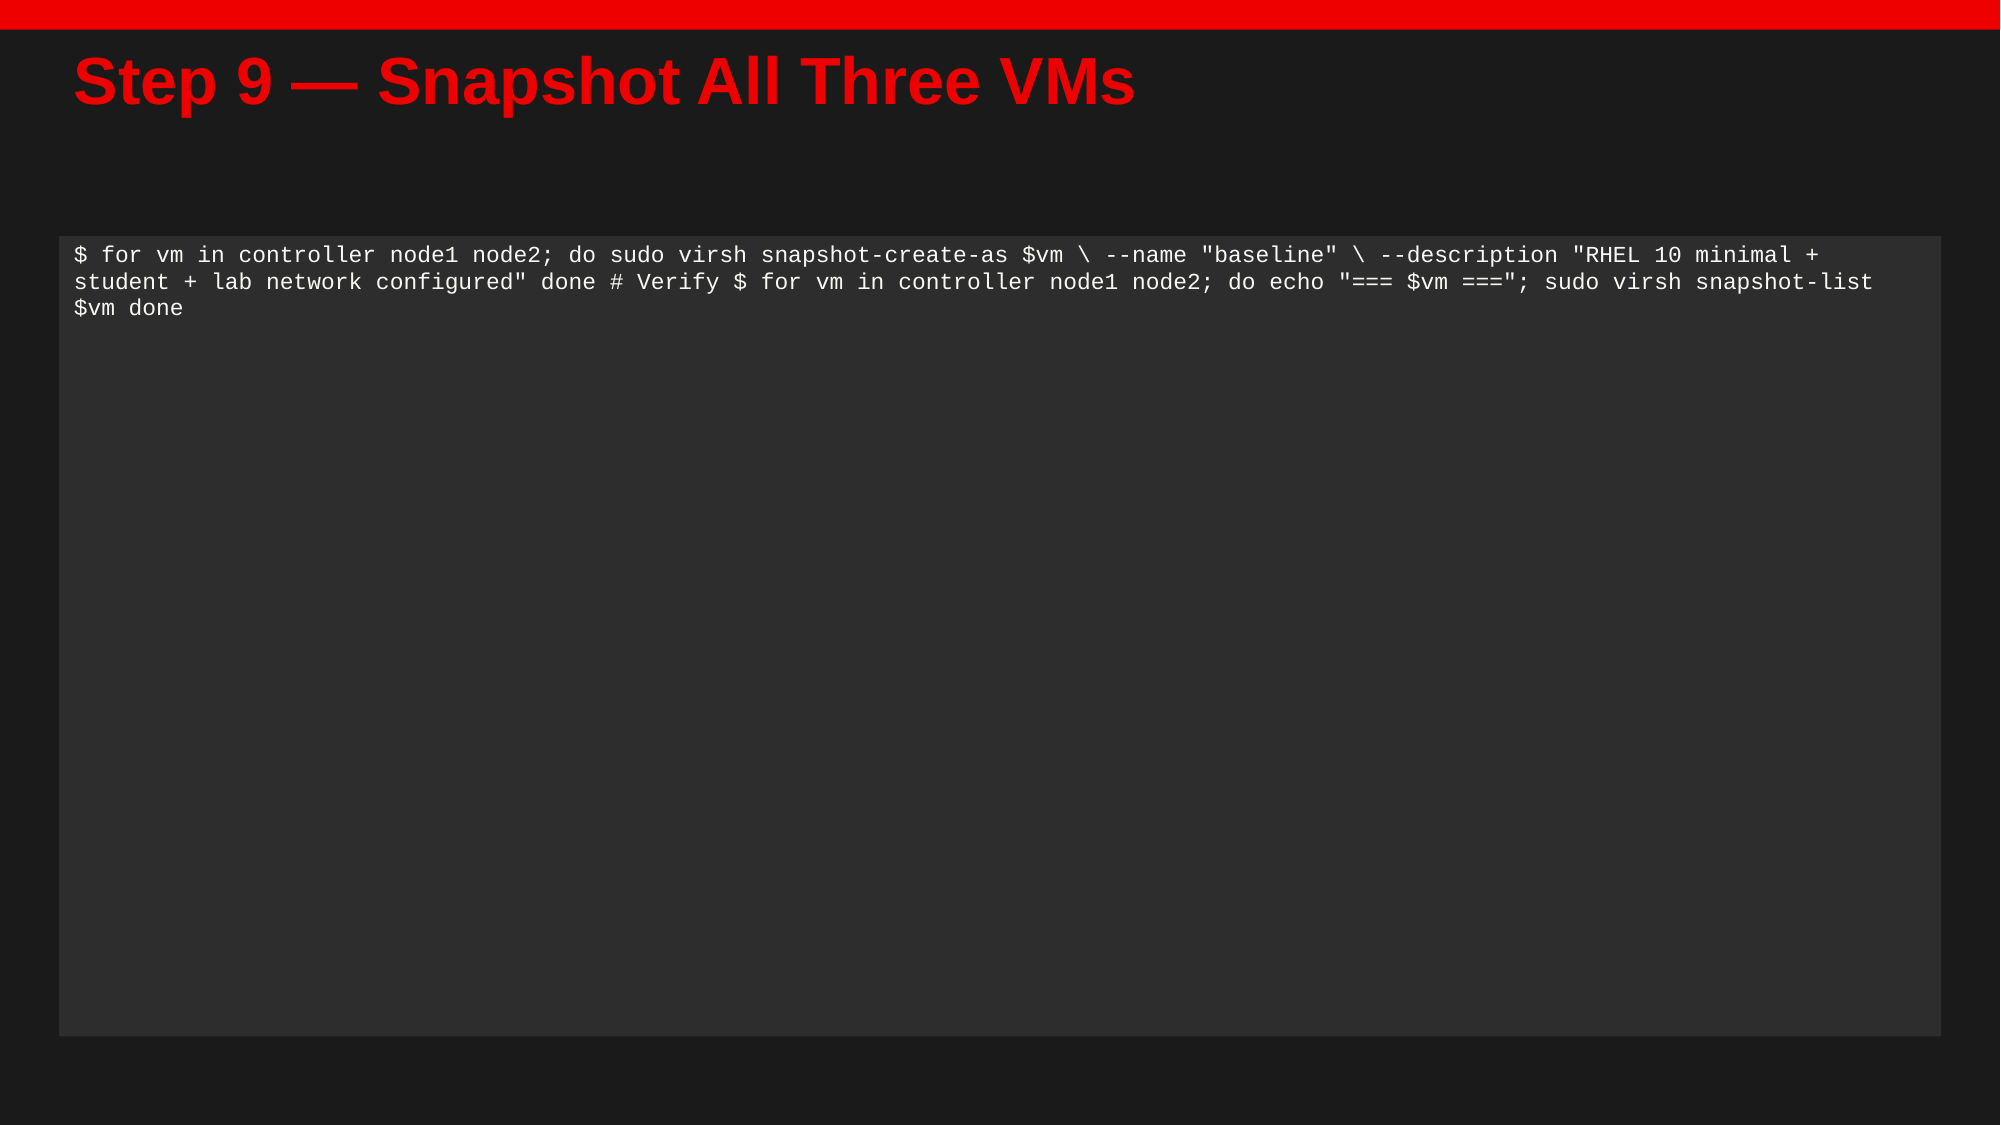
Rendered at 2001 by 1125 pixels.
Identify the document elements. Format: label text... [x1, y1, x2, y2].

text_box $ for vm in controller node1 node2; do sudo virsh snapshot-create-as $vm \ --name "baseline" \ --description "RHEL 10 minimal + student + lab network configured" done # Verify $ for vm in controller node1 node2; do echo "=== $vm ==="; sudo virsh snapshot-list $vm done [59, 236, 1942, 1037]
text_box [0, 0, 2001, 30]
text_box Step 9 — Snapshot All Three VMs [59, 36, 1942, 208]
